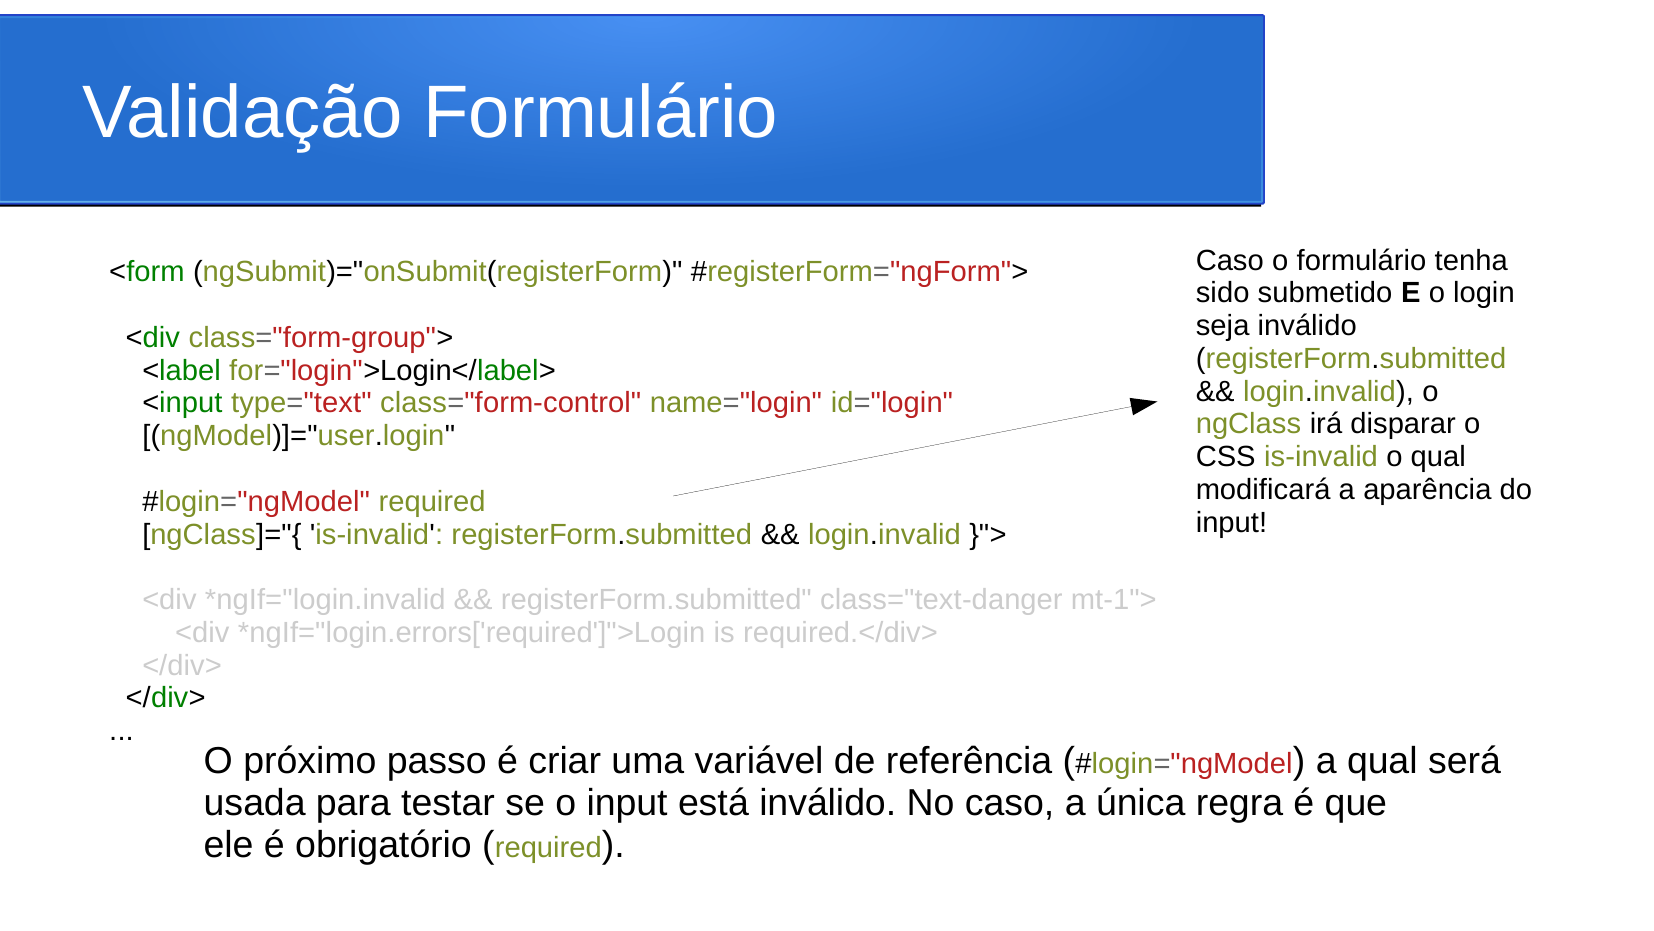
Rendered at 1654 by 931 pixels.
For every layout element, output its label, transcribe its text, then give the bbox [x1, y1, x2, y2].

title Validação Formulário [82, 35, 1235, 189]
text_box <form (ngSubmit)="onSubmit(registerForm)" #registerForm="ngForm"> <div class="form-group"> <label for="login">Login</label> <input type="text" class="form-control" name="login" id="login" [(ngModel)]="user.login" #login="ngModel" required [ngClass]="{ 'is-invalid': registerForm.submitted && login.invalid }"> <div *ngIf="login.invalid && registerForm.submitted" class="text-danger mt-1"> <div *ngIf="login.errors['required']">Login is required.</div> </div> </div> ... [94, 247, 1264, 755]
text_box Caso o formulário tenha sido submetido E o login seja inválido (registerForm.submitted && login.invalid), o ngClass irá disparar o CSS is-invalid o qual modificará a aparência do input! [1181, 236, 1559, 546]
text_box O próximo passo é criar uma variável de referência (#login="ngModel) a qual será usada para testar se o input está inválido. No caso, a única regra é que ele é obrigatório (required). [188, 732, 1516, 910]
